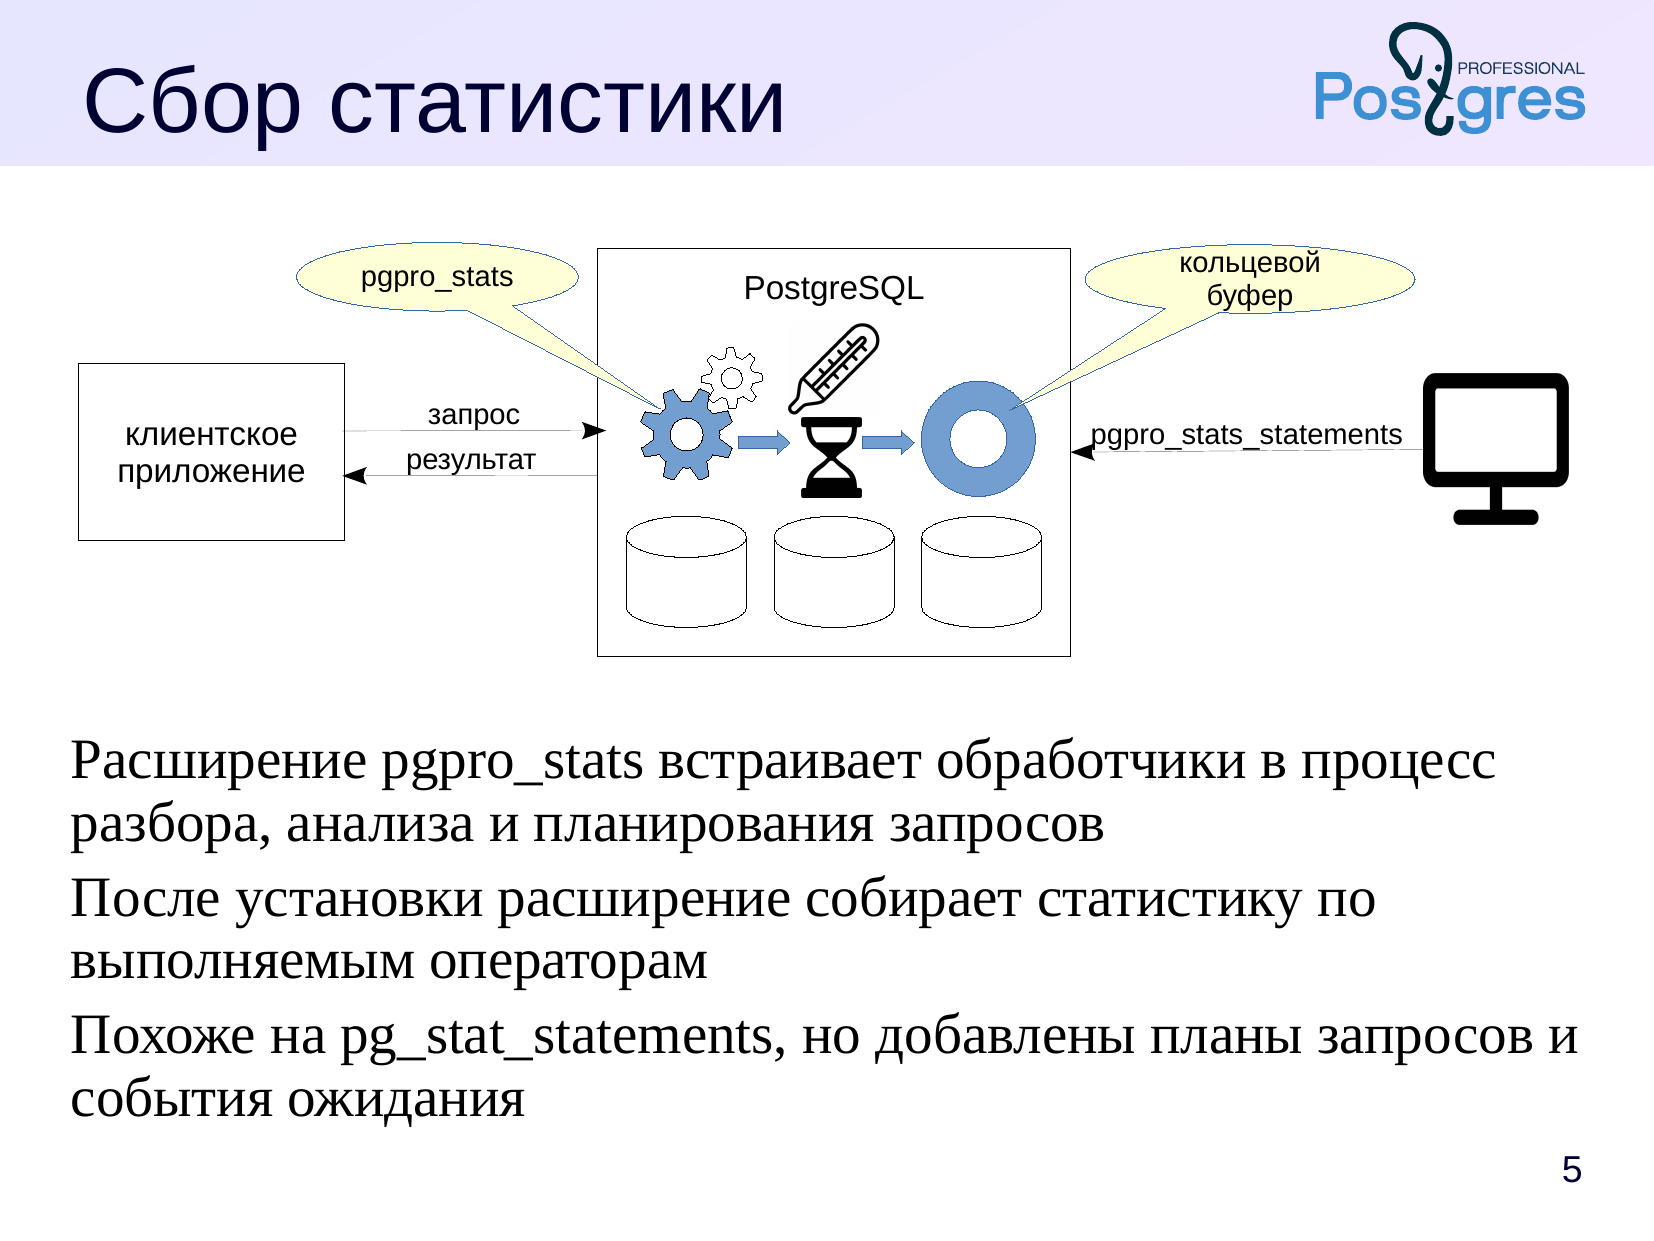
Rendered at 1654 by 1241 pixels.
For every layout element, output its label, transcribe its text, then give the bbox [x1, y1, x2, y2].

picture [787, 322, 880, 415]
text_box [921, 538, 1042, 628]
text_box кольцевой буфер [1009, 244, 1416, 411]
text_box [640, 347, 763, 480]
title Сбор статистики [82, 49, 1252, 153]
picture [1423, 373, 1569, 526]
text_box [921, 381, 1036, 497]
text_box PostgreSQL [597, 248, 1071, 657]
list Расширение pgpro_stats встраивает обработчики в процесс разбора, анализа и планирования запросов После установки расширение собирает статистику по выполняемым операторам Похоже на pg_stat_statements, но добавлены планы запросов и события ожидания [70, 727, 1583, 1134]
text_box pgpro_stats [296, 242, 661, 409]
text_box [738, 430, 790, 455]
text_box [862, 430, 915, 455]
text_box [774, 538, 895, 628]
text_box PostgreSQL [950, 410, 1006, 467]
text_box [626, 539, 747, 628]
picture [801, 417, 862, 498]
text_box клиентское приложение [78, 363, 345, 541]
